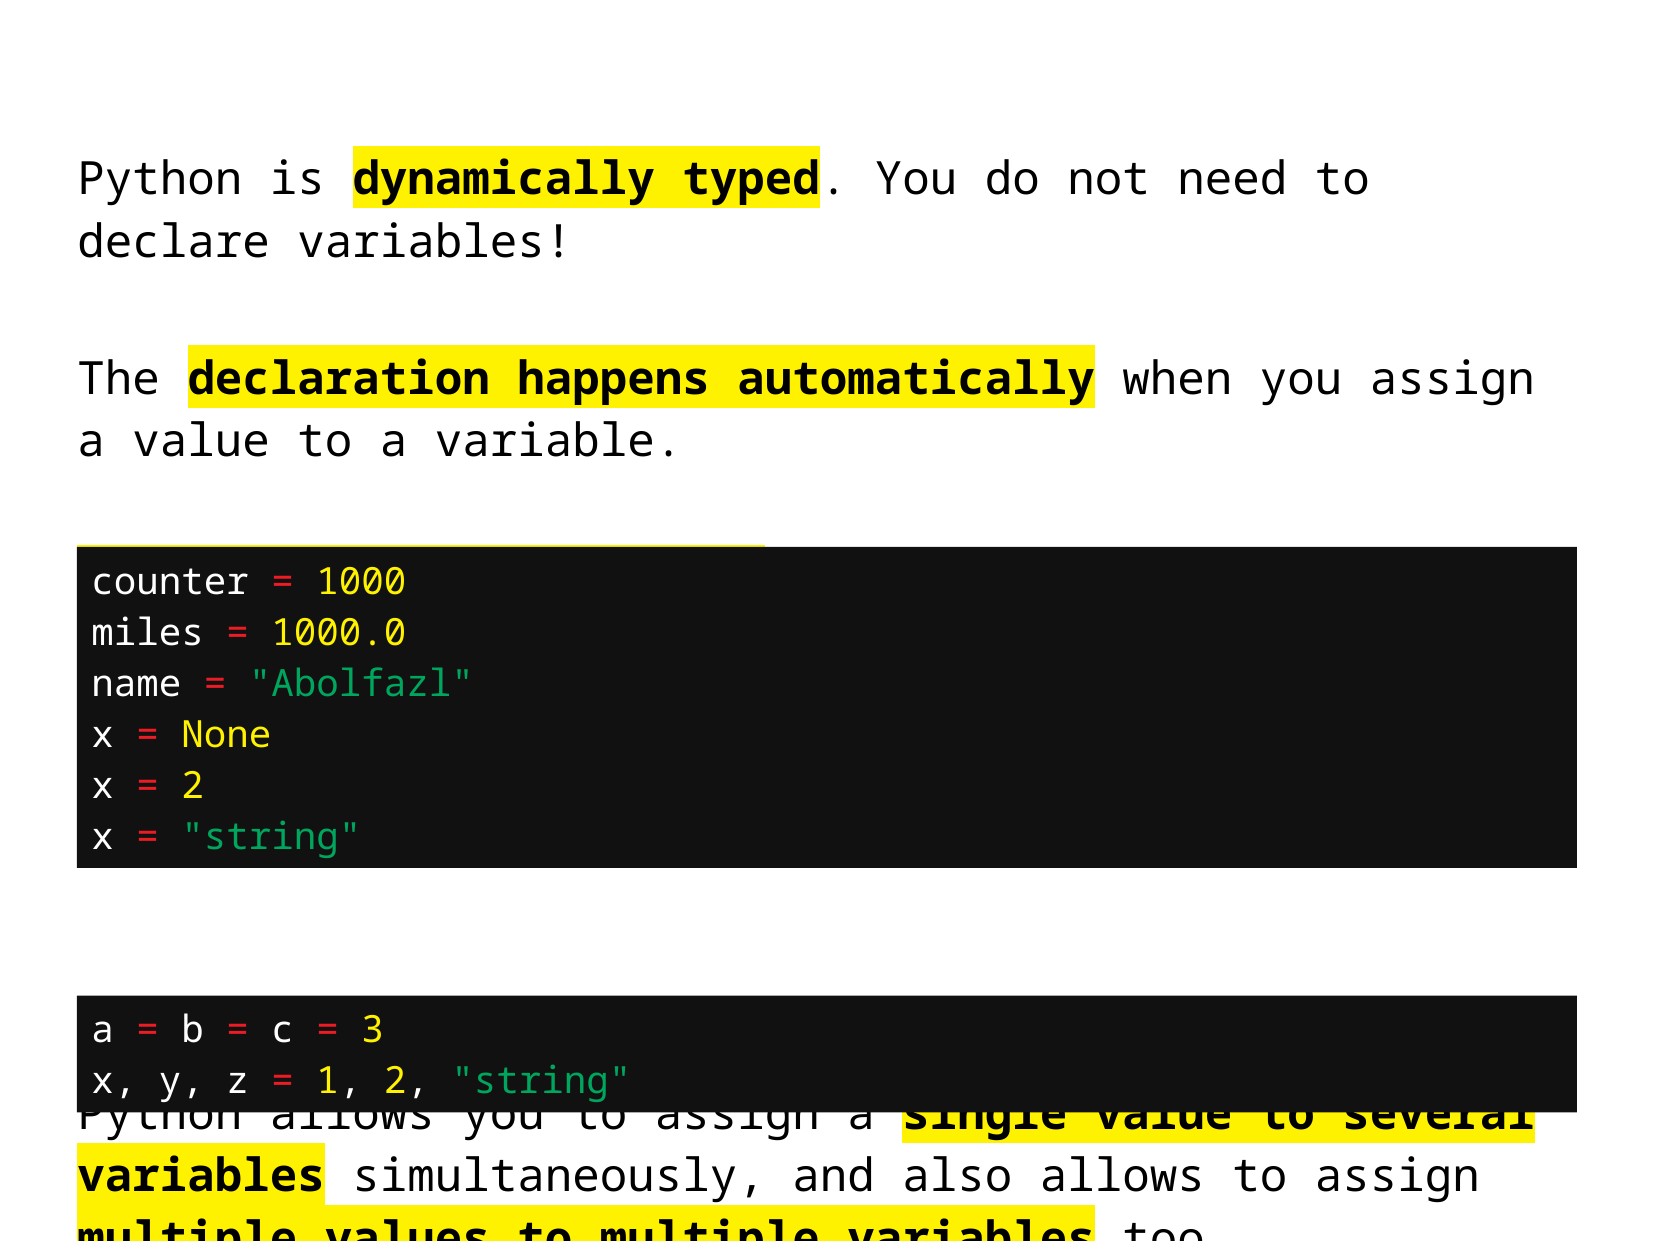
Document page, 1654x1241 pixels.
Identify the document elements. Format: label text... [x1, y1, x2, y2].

text_box Python is dynamically typed. You do not need to declare variables! The declaration happens automatically when you assign a value to a variable. Variables can change type, simply by assigning them a new value of a different type. Python allows you to assign a single value to several variables simultaneously, and also allows to assign multiple values to multiple variables too. [62, 138, 1591, 991]
text_box a = b = c = 3 x, y, z = 1, 2, "string" [76, 995, 1577, 1102]
text_box counter = 1000 miles = 1000.0 name = "Abolfazl" x = None x = 2 x = "string" [76, 546, 1577, 789]
